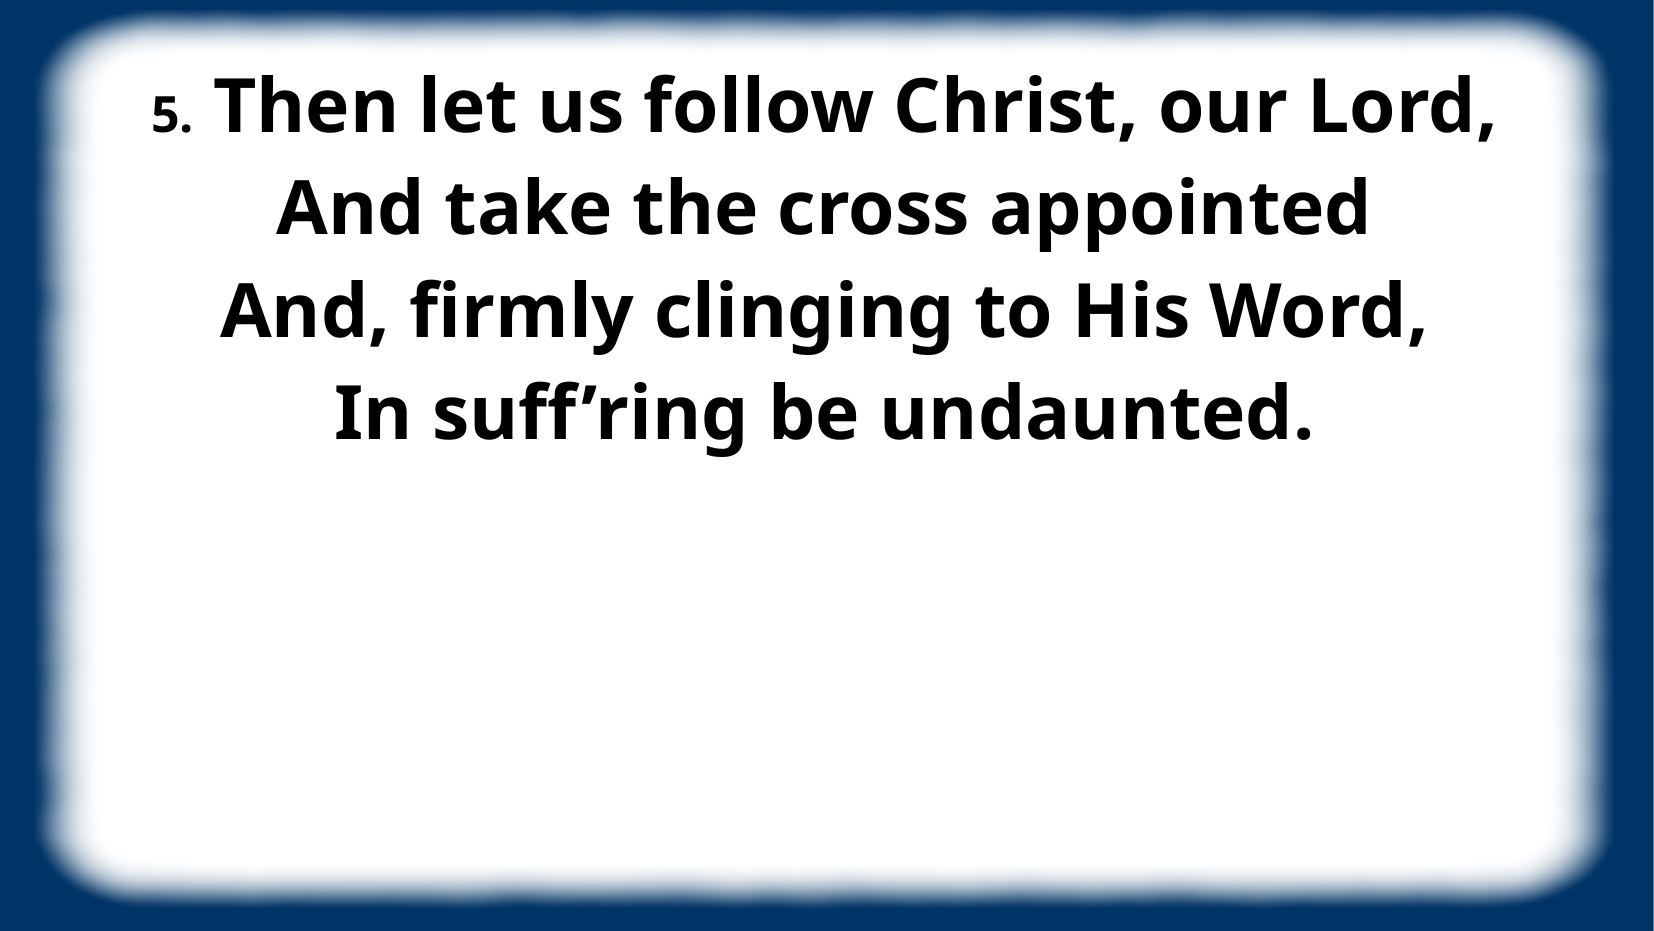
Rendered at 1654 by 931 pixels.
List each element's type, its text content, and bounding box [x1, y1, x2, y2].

picture [0, 0, 1654, 931]
text_box 5. Then let us follow Christ, our Lord, And take the cross appointed And, firmly clinging to His Word, In suff’ring be undaunted. [75, 45, 1576, 460]
